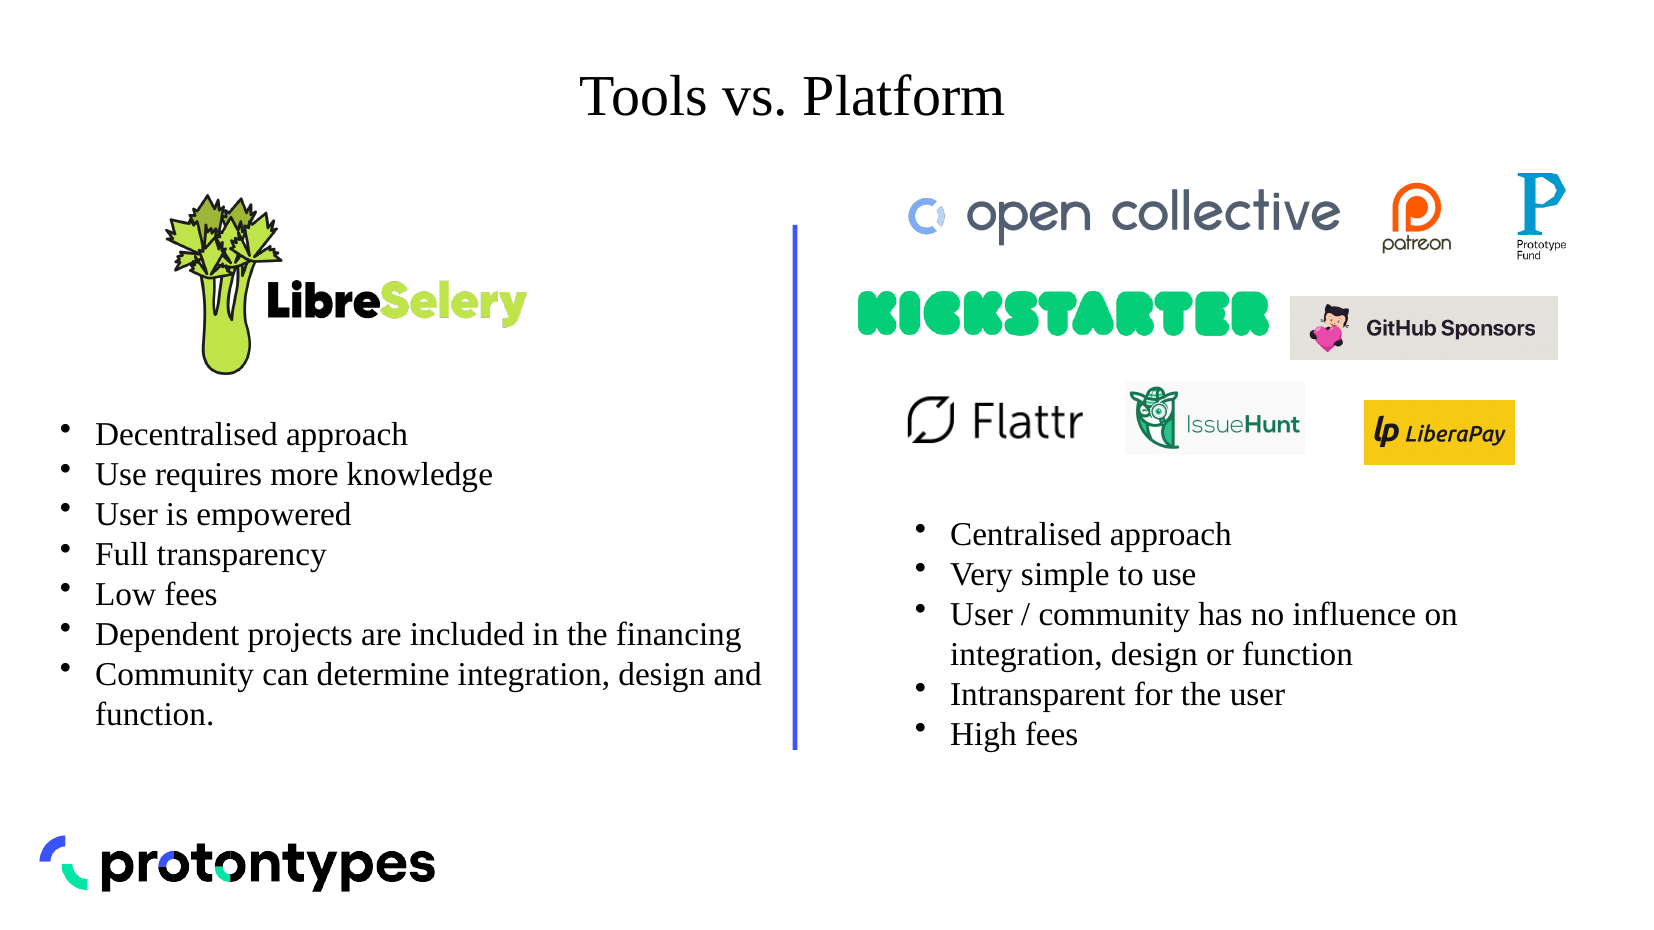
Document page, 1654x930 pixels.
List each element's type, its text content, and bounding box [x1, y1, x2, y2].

text_box Tools vs. Platform [48, 36, 1537, 148]
text_box Centralised approach Very simple to use User / community has no influence on integration, design or function Intransparent for the user High fees [900, 465, 1620, 795]
picture [851, 284, 1275, 342]
picture [1125, 381, 1305, 454]
picture [1364, 400, 1515, 465]
picture [1290, 296, 1558, 360]
picture [867, 388, 1110, 460]
picture [39, 835, 45, 900]
picture [900, 163, 1590, 270]
text_box Decentralised approach Use requires more knowledge User is empowered Full transparency Low fees Dependent projects are included in the financing Community can determine integration, design and function. [45, 404, 781, 927]
picture [165, 194, 527, 376]
